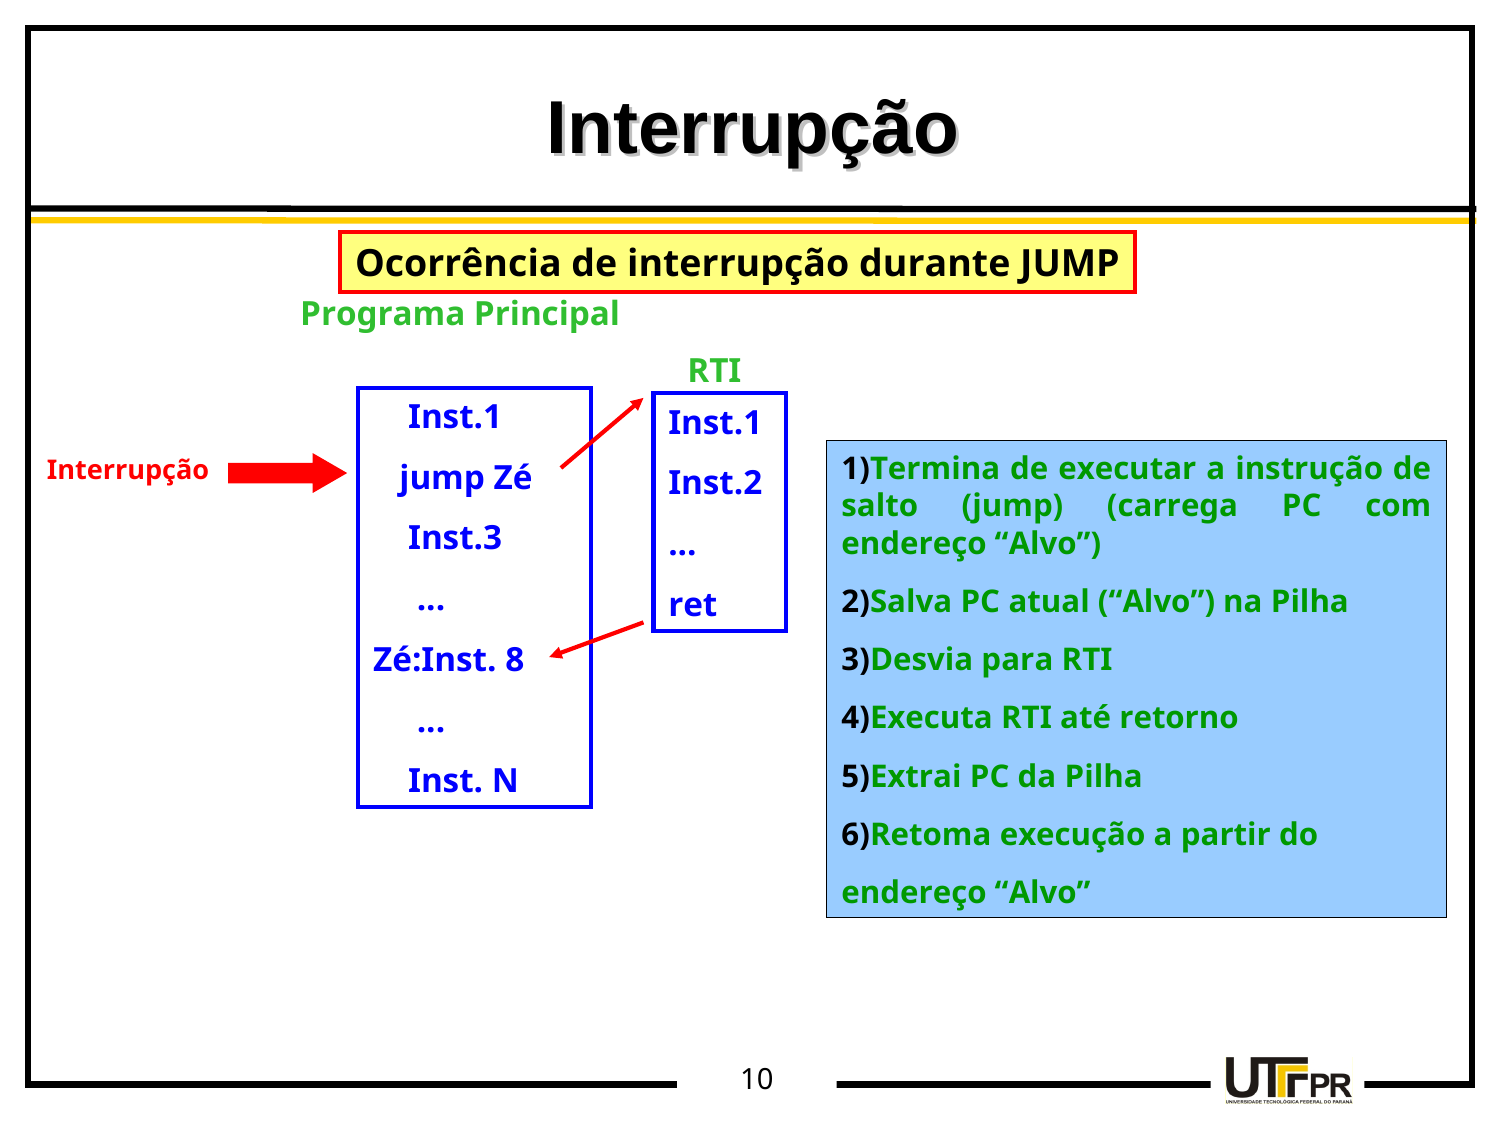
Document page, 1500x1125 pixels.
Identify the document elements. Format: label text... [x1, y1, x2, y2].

text_box RTI [672, 341, 757, 398]
text_box Programa Principal [285, 284, 636, 341]
title Interrupção [29, 85, 1477, 180]
text_box Ocorrência de interrupção durante JUMP [340, 231, 1136, 293]
picture [1225, 1057, 1353, 1104]
text_box Inst.1 jump Zé Inst.3 ... Zé:Inst. 8 ... Inst. N [358, 387, 591, 808]
text_box [238, 456, 343, 490]
text_box Inst.1 Inst.2 ... ret [653, 393, 786, 631]
text_box Termina de executar a instrução de salto (jump) (carrega PC com endereço “Alvo”) Salva PC atual (“Alvo”) na Pilha Desvia para RTI Executa RTI até retorno Extrai PC da Pilha Retoma execução a partir do endereço “Alvo” [826, 440, 1447, 918]
text_box Interrupção [18, 444, 238, 493]
